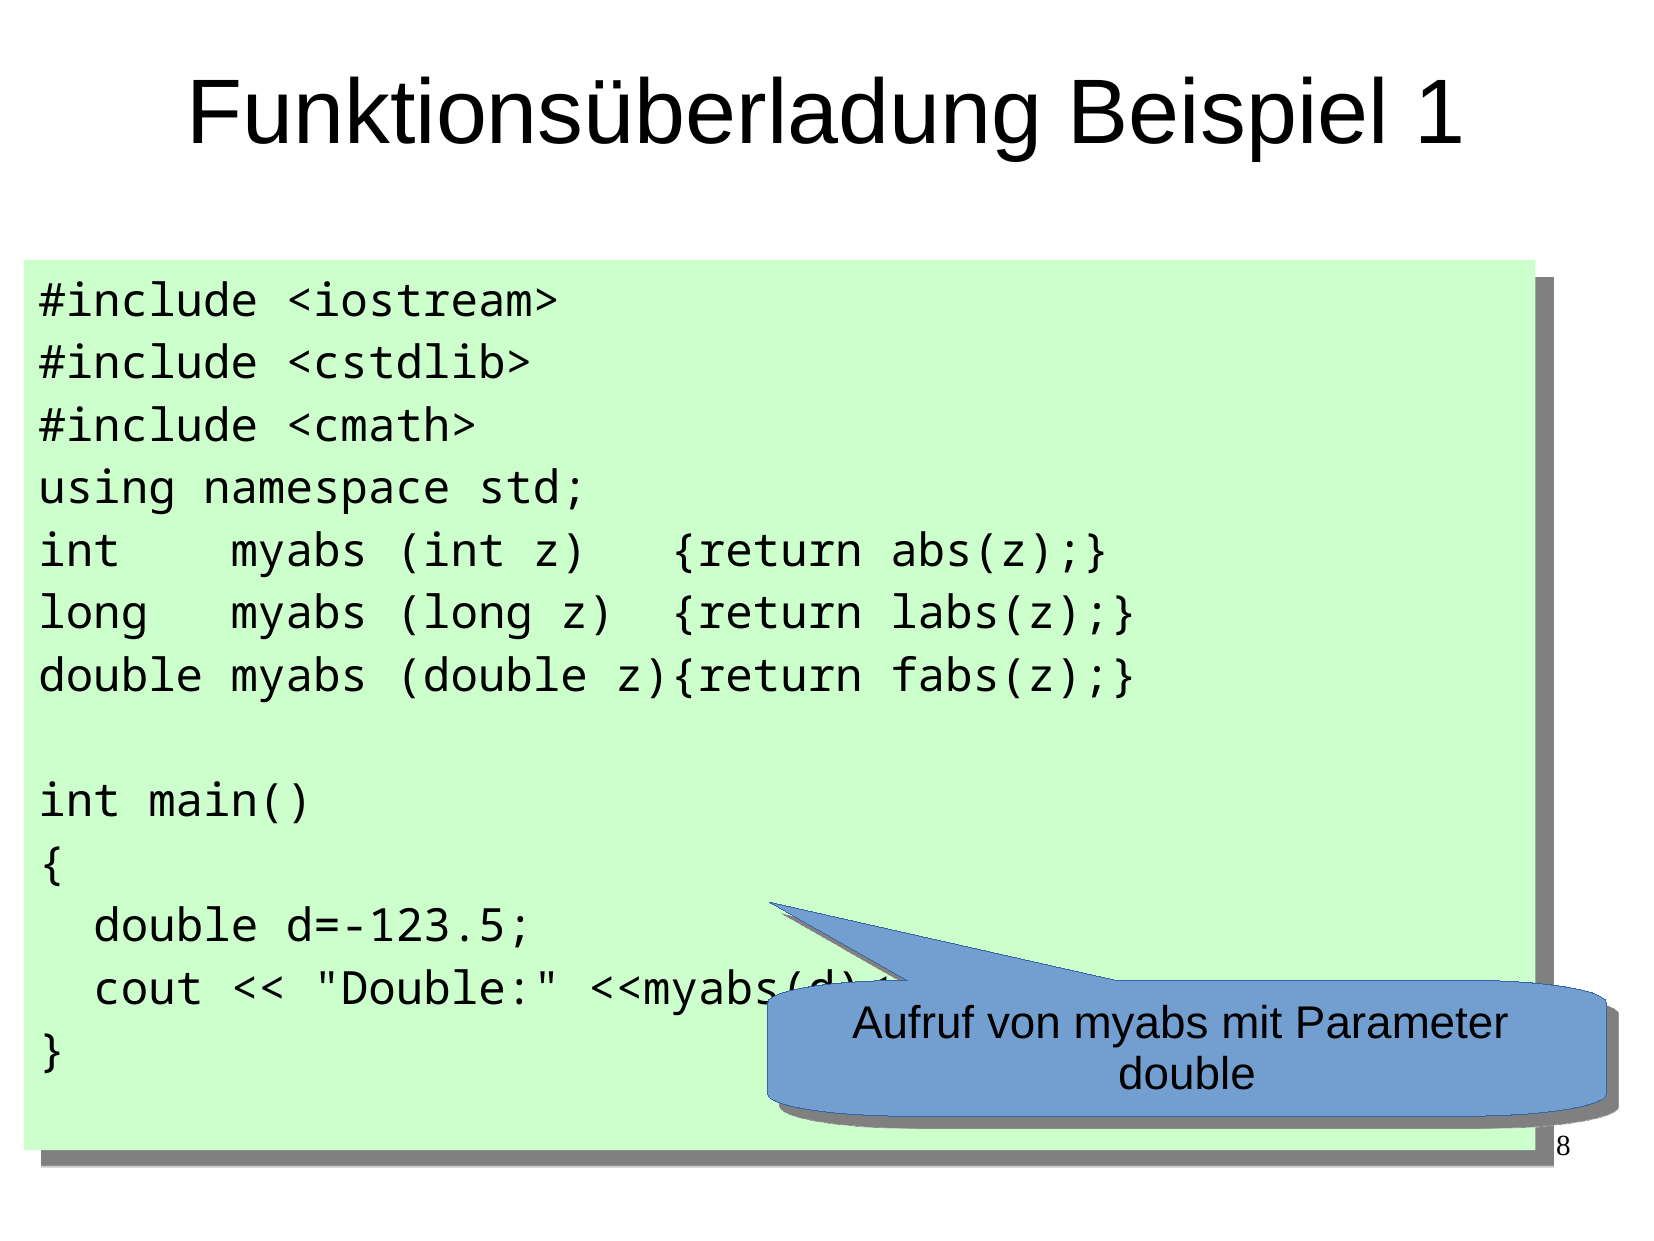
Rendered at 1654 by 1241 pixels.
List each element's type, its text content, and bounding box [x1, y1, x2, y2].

text_box Aufruf von myabs mit Parameter double [767, 902, 1607, 1117]
title Funktionsüberladung Beispiel 1 [82, 8, 1571, 216]
text_box #include <iostream> #include <cstdlib> #include <cmath> using namespace std; int myabs (int z) {return abs(z);} long myabs (long z) {return labs(z);} double myabs (double z){return fabs(z);} int main() { double d=-123.5; cout << "Double:" <<myabs(d)<<endl; } [23, 259, 1536, 1075]
